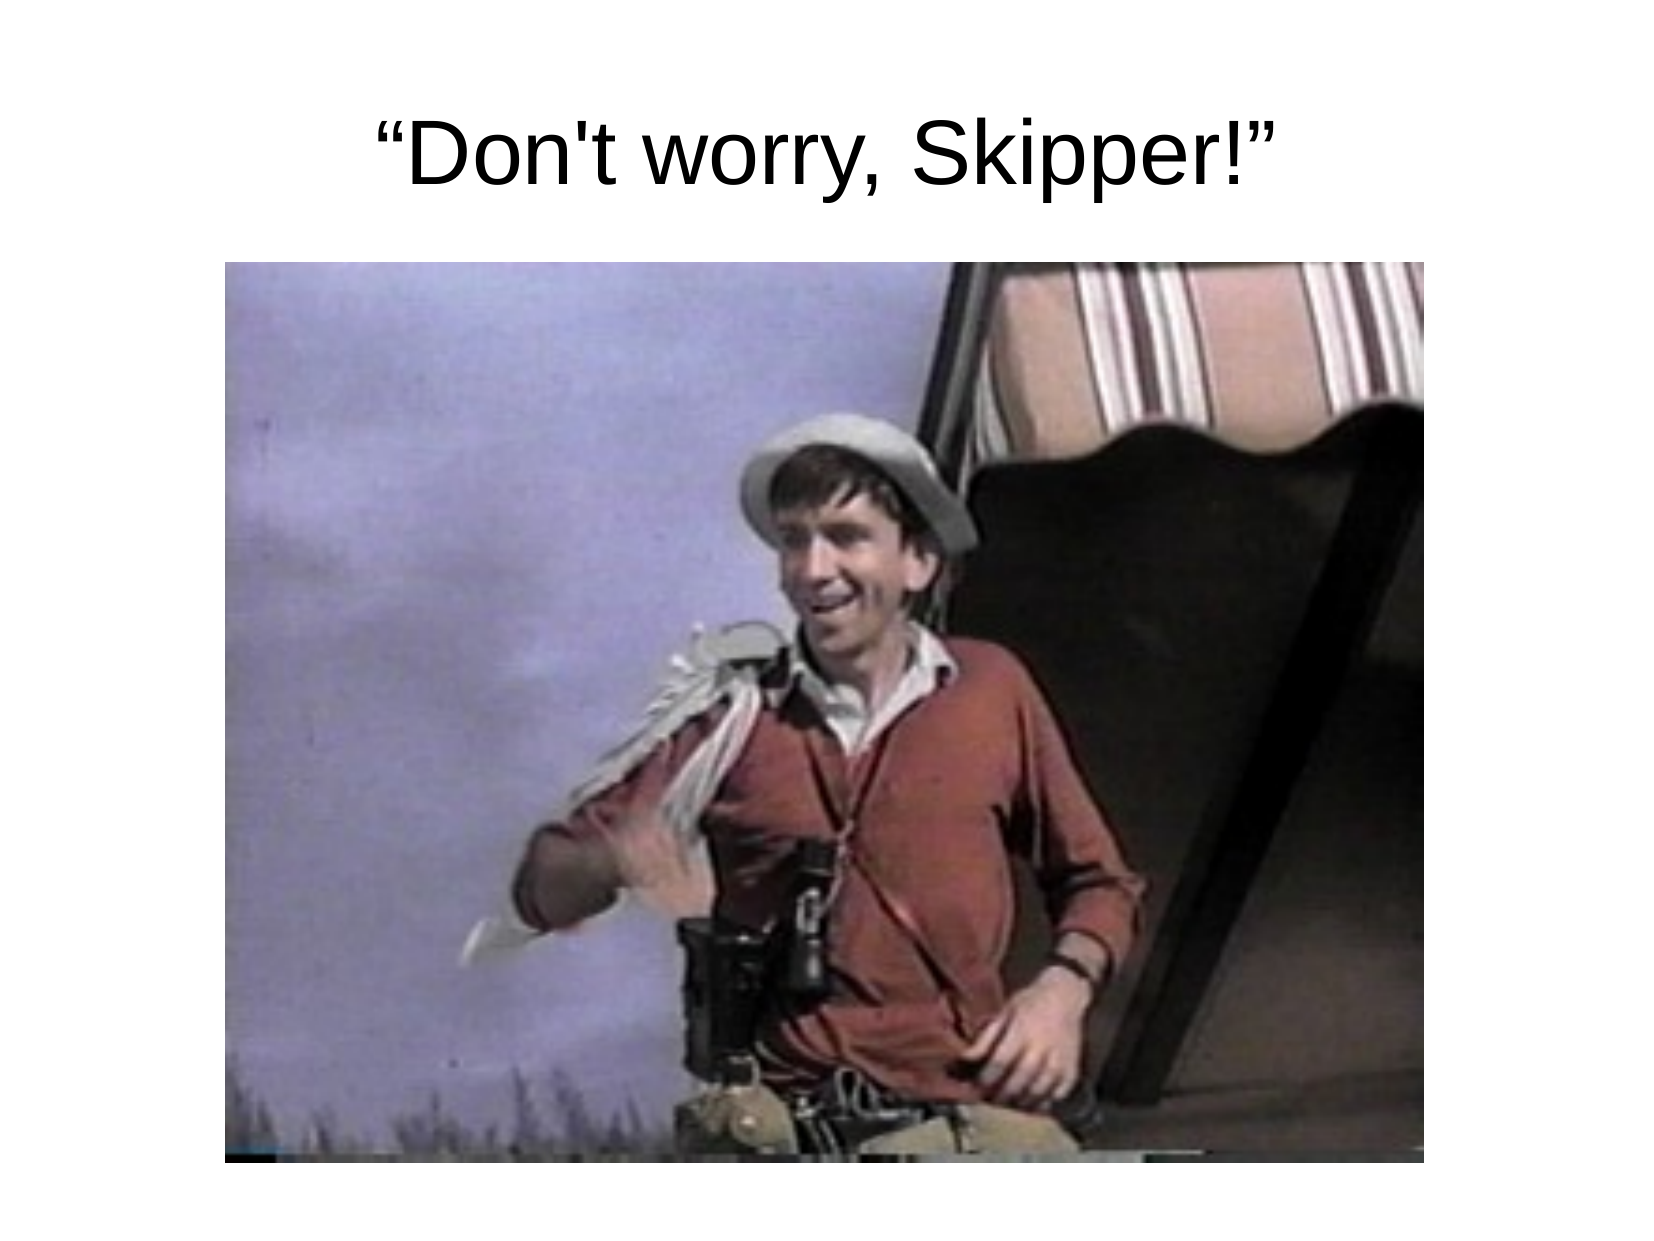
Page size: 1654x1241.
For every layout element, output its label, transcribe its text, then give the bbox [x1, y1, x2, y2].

picture [225, 262, 1424, 1163]
title “Don't worry, Skipper!” [82, 49, 1571, 257]
